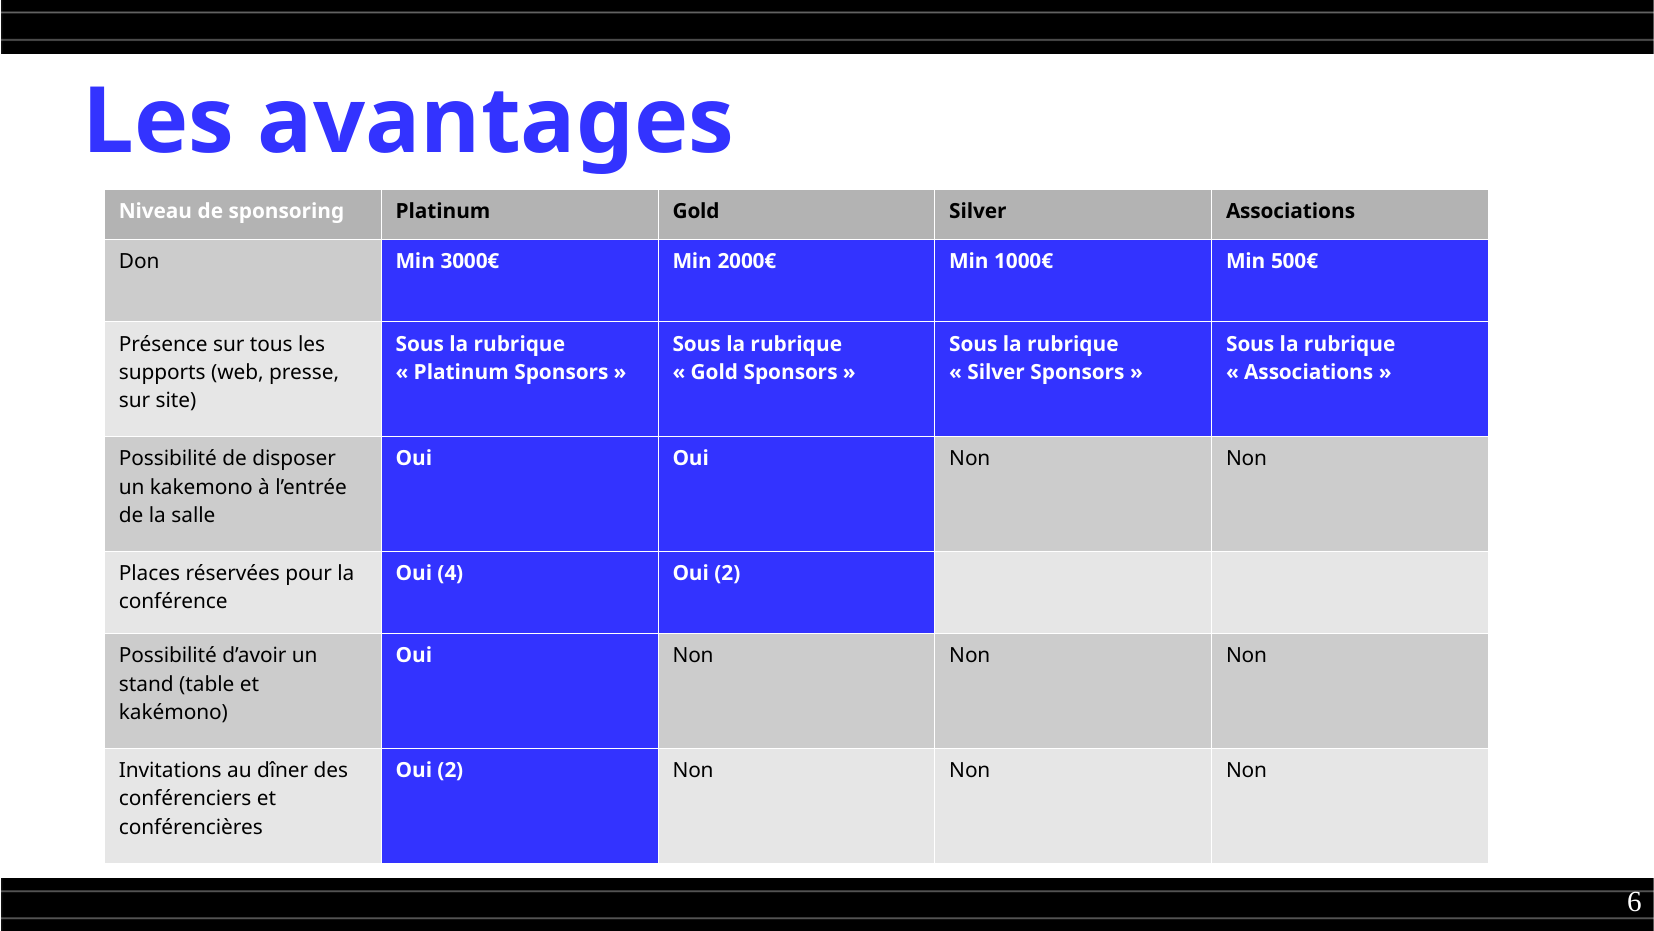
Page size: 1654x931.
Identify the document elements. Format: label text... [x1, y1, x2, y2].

table_cell Min 2000€ [659, 240, 934, 321]
table_cell Oui [659, 437, 934, 551]
table_cell Oui (4) [382, 552, 658, 633]
table_cell Non [1212, 437, 1488, 551]
table_cell Don [105, 240, 381, 321]
table_cell Non [1212, 749, 1488, 863]
table_cell Non [1212, 634, 1488, 748]
picture [1, 878, 1654, 931]
table_header Gold [659, 190, 934, 239]
table_cell Présence sur tous les supports (web, presse, sur site) [105, 322, 381, 436]
table_cell Sous la rubrique « Platinum Sponsors » [382, 322, 658, 436]
table_cell Non [935, 749, 1211, 863]
picture [1, 0, 1654, 54]
table_cell [935, 552, 1211, 633]
table_cell Non [935, 634, 1211, 748]
table_cell Oui [382, 437, 658, 551]
table_cell Places réservées pour la conférence [105, 552, 381, 633]
table_cell Sous la rubrique « Associations » [1212, 322, 1488, 436]
table_cell Non [659, 634, 934, 748]
title Les avantages [82, 39, 1571, 195]
table_cell Non [659, 749, 934, 863]
table_cell Possibilité de disposer un kakemono à l’entrée de la salle [105, 437, 381, 551]
table_cell Sous la rubrique « Silver Sponsors » [935, 322, 1211, 436]
table_header Niveau de sponsoring [105, 190, 381, 239]
table_cell Possibilité d’avoir un stand (table et kakémono) [105, 634, 381, 748]
table_header Associations [1212, 190, 1488, 239]
table_header Silver [935, 190, 1211, 239]
table_header Platinum [382, 190, 658, 239]
table_cell Min 1000€ [935, 240, 1211, 321]
table_cell Min 3000€ [382, 240, 658, 321]
table_cell Oui (2) [659, 552, 934, 633]
table_cell Oui (2) [382, 749, 658, 863]
table_cell Non [935, 437, 1211, 551]
table_cell [1212, 552, 1488, 633]
table_cell Sous la rubrique « Gold Sponsors » [659, 322, 934, 436]
table_cell Invitations au dîner des conférenciers et conférencières [105, 749, 381, 863]
table_cell Oui [382, 634, 658, 748]
table_cell Min 500€ [1212, 240, 1488, 321]
